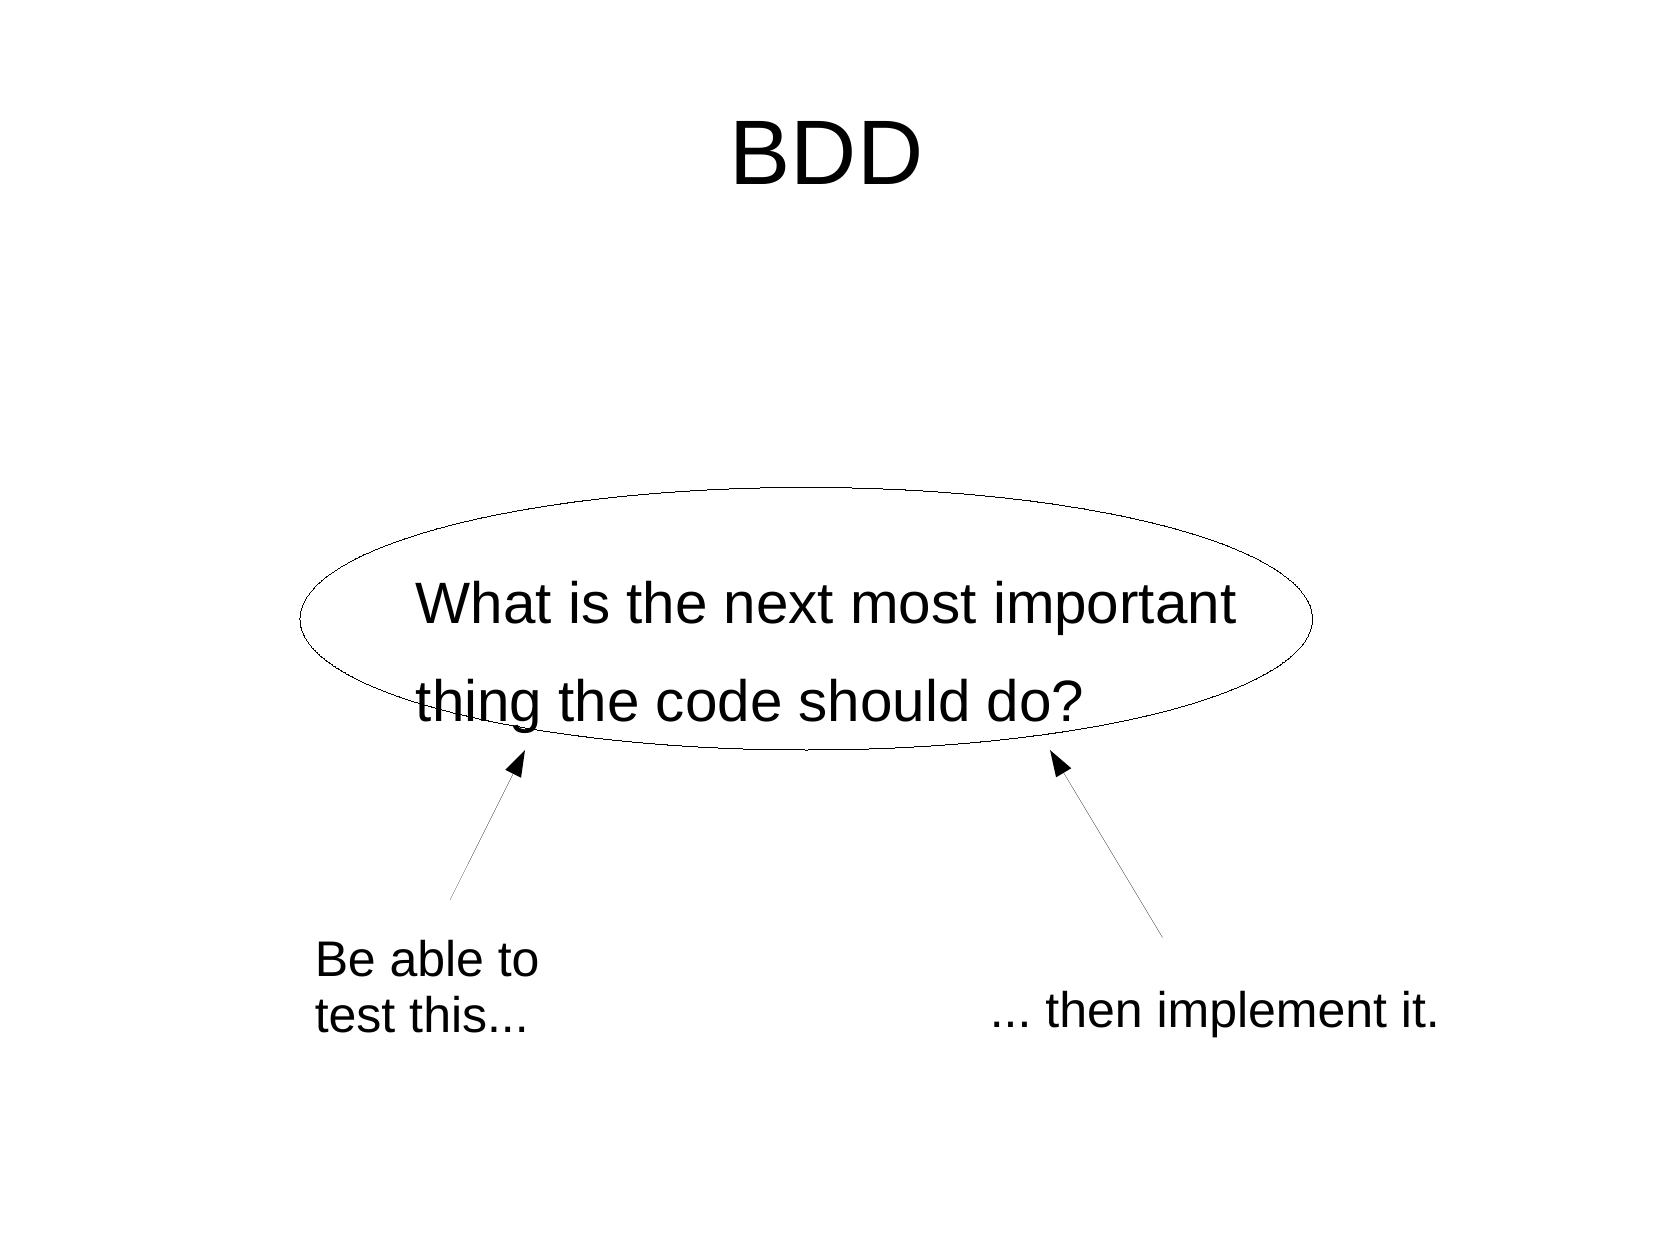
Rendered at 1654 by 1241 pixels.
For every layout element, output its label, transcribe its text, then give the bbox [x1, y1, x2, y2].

text_box [868, 709, 884, 718]
text_box [725, 709, 740, 718]
text_box [1253, 556, 1313, 681]
text_box Be able to test this... [300, 923, 555, 1051]
text_box [901, 709, 915, 718]
title BDD [82, 49, 1571, 257]
text_box [441, 709, 455, 714]
text_box [486, 709, 532, 729]
text_box [994, 709, 1009, 718]
text_box [1027, 709, 1043, 718]
text_box ... then implement it. [975, 975, 1457, 1046]
text_box [429, 487, 1183, 531]
text_box [473, 709, 481, 720]
text_box [517, 709, 532, 717]
text_box What is the next most important thing the code should do? [400, 531, 1253, 709]
text_box [946, 709, 961, 718]
text_box [299, 540, 400, 698]
text_box [461, 709, 468, 717]
text_box [535, 709, 1174, 751]
text_box [693, 709, 709, 718]
